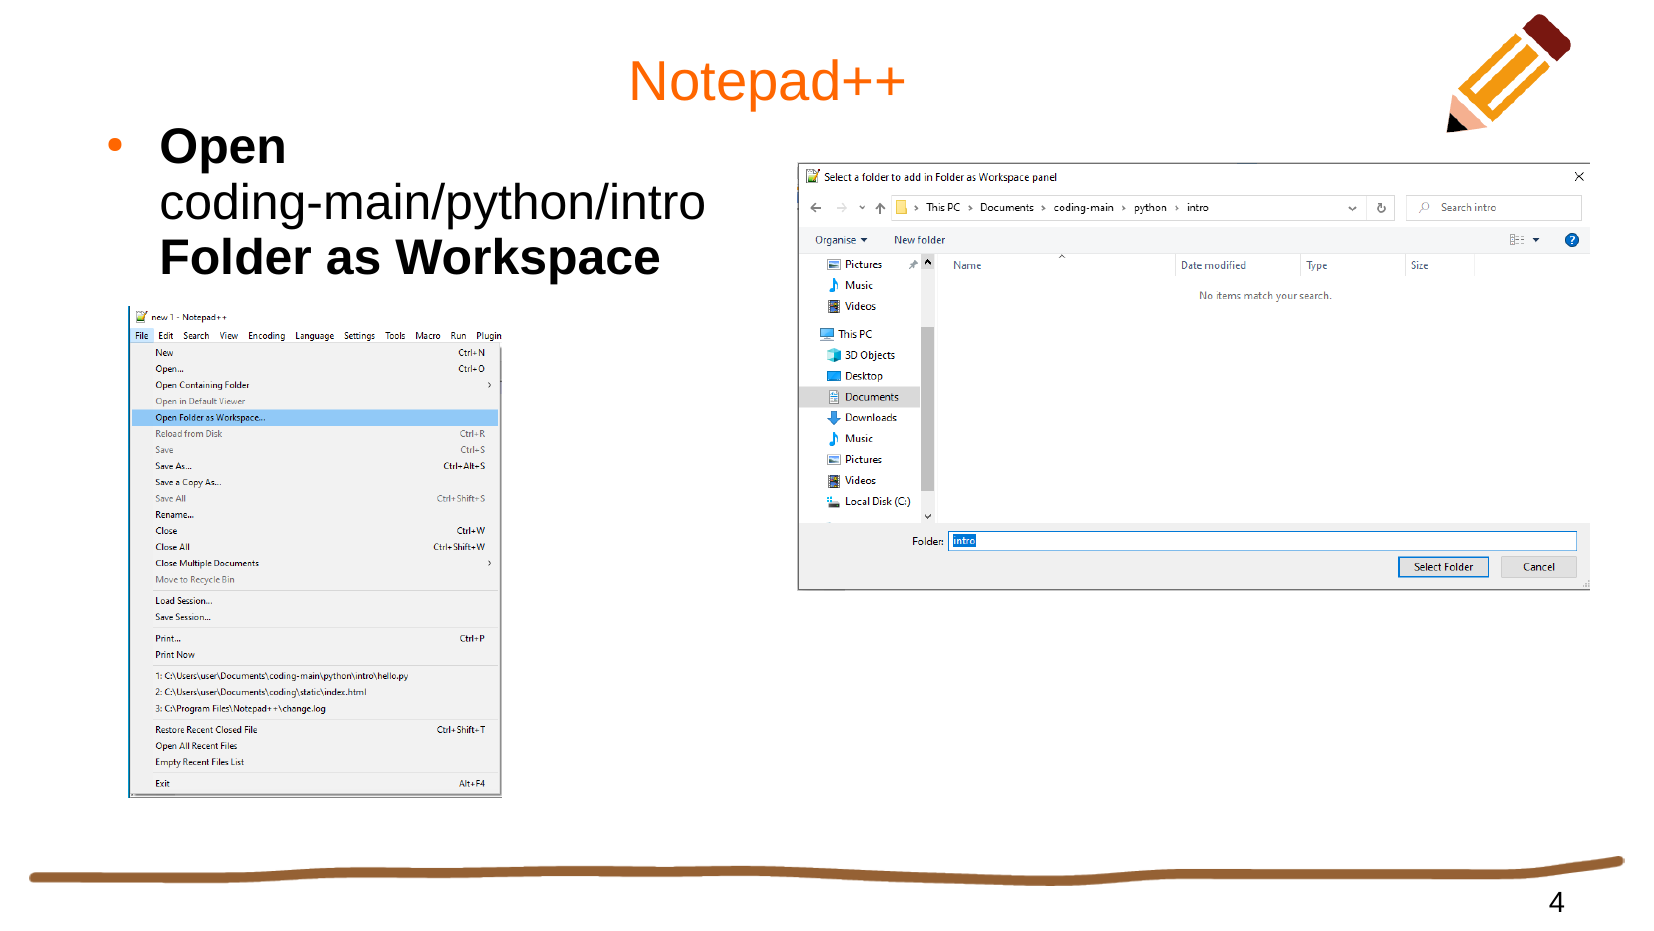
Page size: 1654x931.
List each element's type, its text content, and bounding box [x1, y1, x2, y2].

title Notepad++ [88, 29, 1447, 133]
picture [797, 162, 1590, 591]
picture [1446, 14, 1571, 133]
picture [130, 306, 502, 798]
list Open coding-main/python/intro Folder as Workspace [88, 118, 809, 768]
picture [29, 856, 1625, 886]
